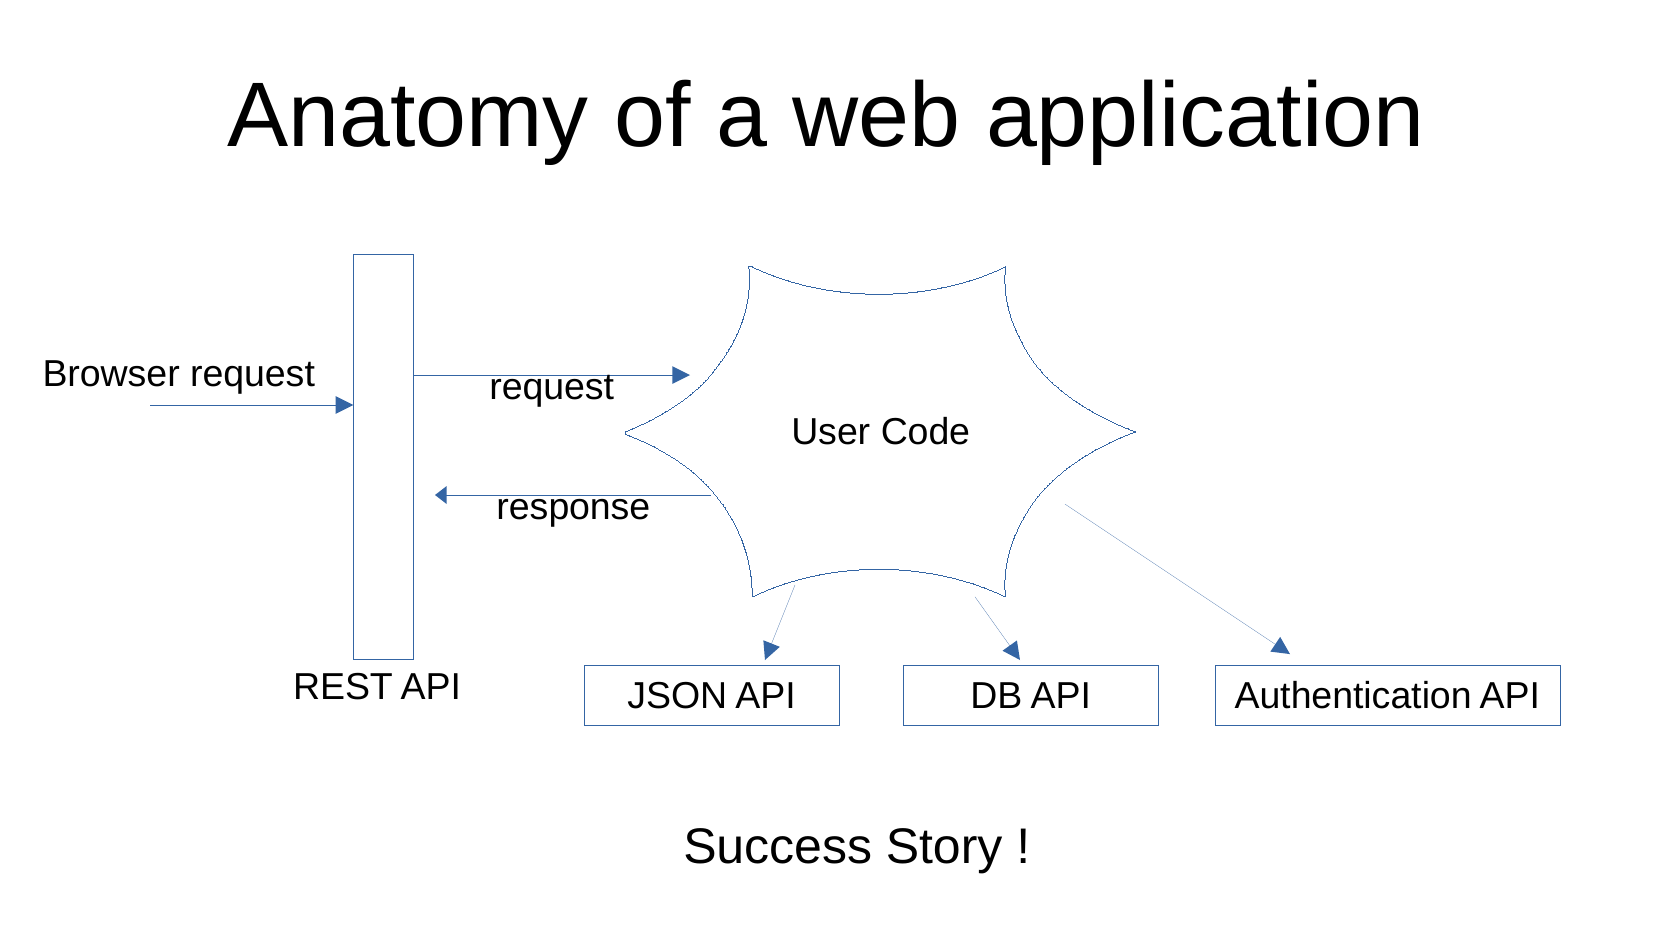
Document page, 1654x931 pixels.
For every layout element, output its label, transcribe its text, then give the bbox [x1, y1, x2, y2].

text_box JSON API [584, 665, 840, 726]
title Anatomy of a web application [82, 37, 1571, 193]
text_box User Code [625, 266, 1136, 597]
text_box Authentication API [1215, 665, 1561, 726]
text_box Browser request [27, 345, 330, 402]
text_box DB API [903, 665, 1159, 726]
text_box REST API [278, 657, 477, 715]
text_box Success Story ! [668, 810, 1057, 882]
